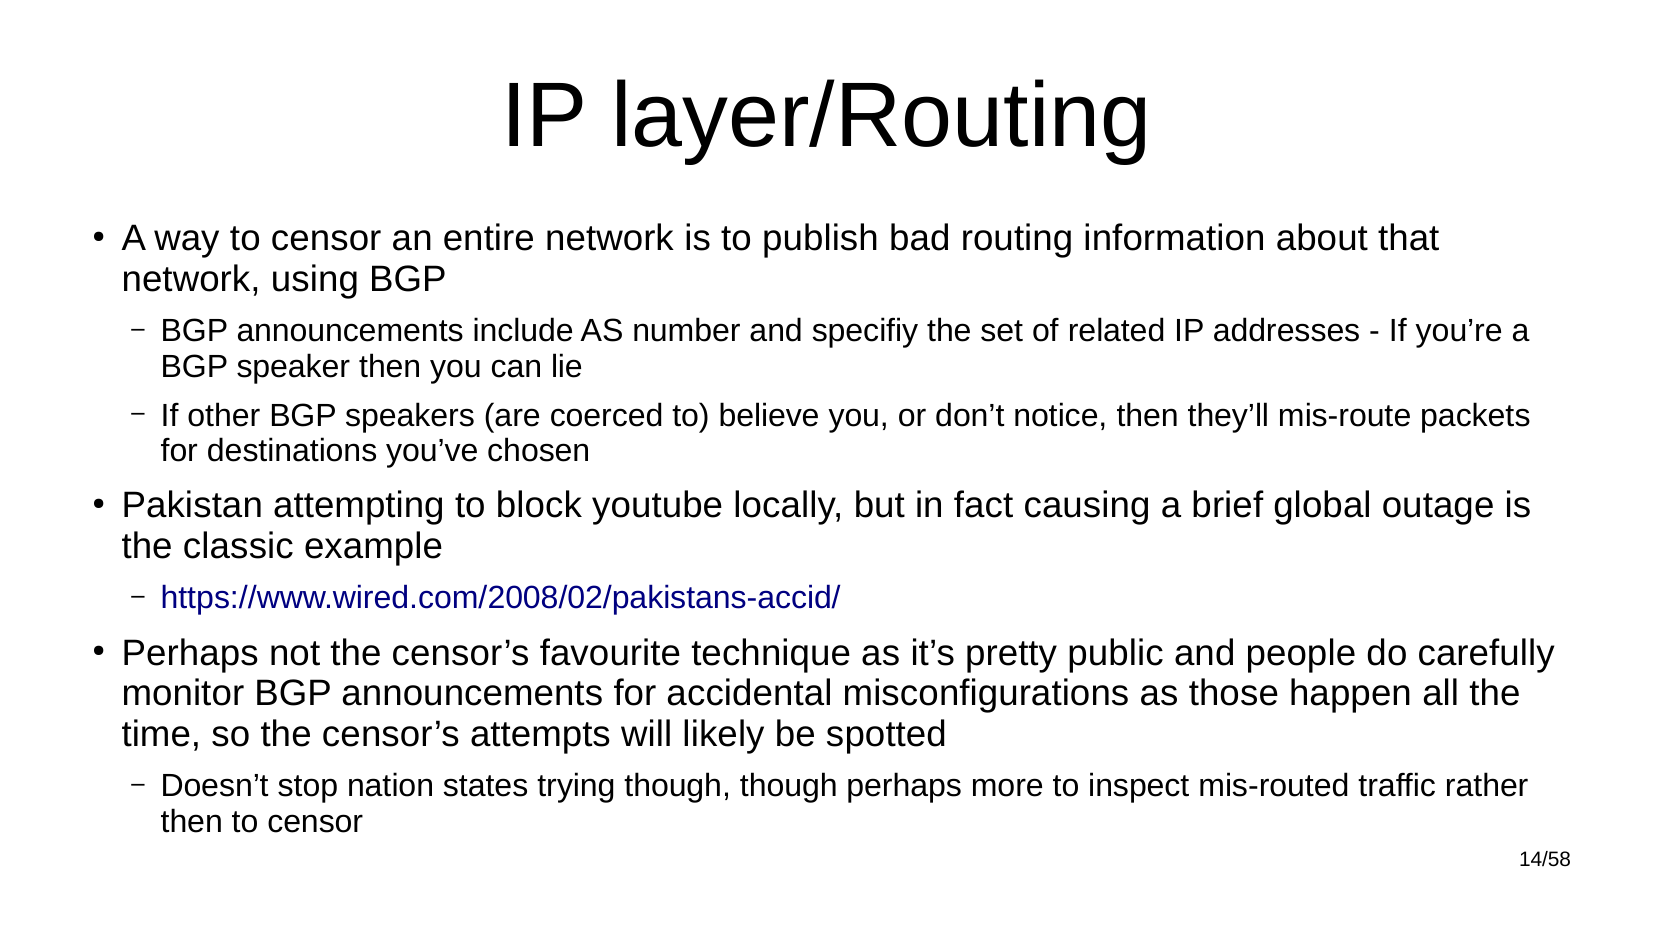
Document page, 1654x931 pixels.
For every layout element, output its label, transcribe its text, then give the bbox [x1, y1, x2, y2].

list A way to censor an entire network is to publish bad routing information about that network, using BGP BGP announcements include AS number and specifiy the set of related IP addresses - If you’re a BGP speaker then you can lie If other BGP speakers (are coerced to) believe you, or don’t notice, then they’ll mis-route packets for destinations you’ve chosen Pakistan attempting to block youtube locally, but in fact causing a brief global outage is the classic example https://www.wired.com/2008/02/pakistans-accid/ Perhaps not the censor’s favourite technique as it’s pretty public and people do carefully monitor BGP announcements for accidental misconfigurations as those happen all the time, so the censor’s attempts will likely be spotted Doesn’t stop nation states trying though, though perhaps more to inspect mis-routed traffic rather then to censor [82, 217, 1571, 851]
title IP layer/Routing [82, 37, 1571, 193]
